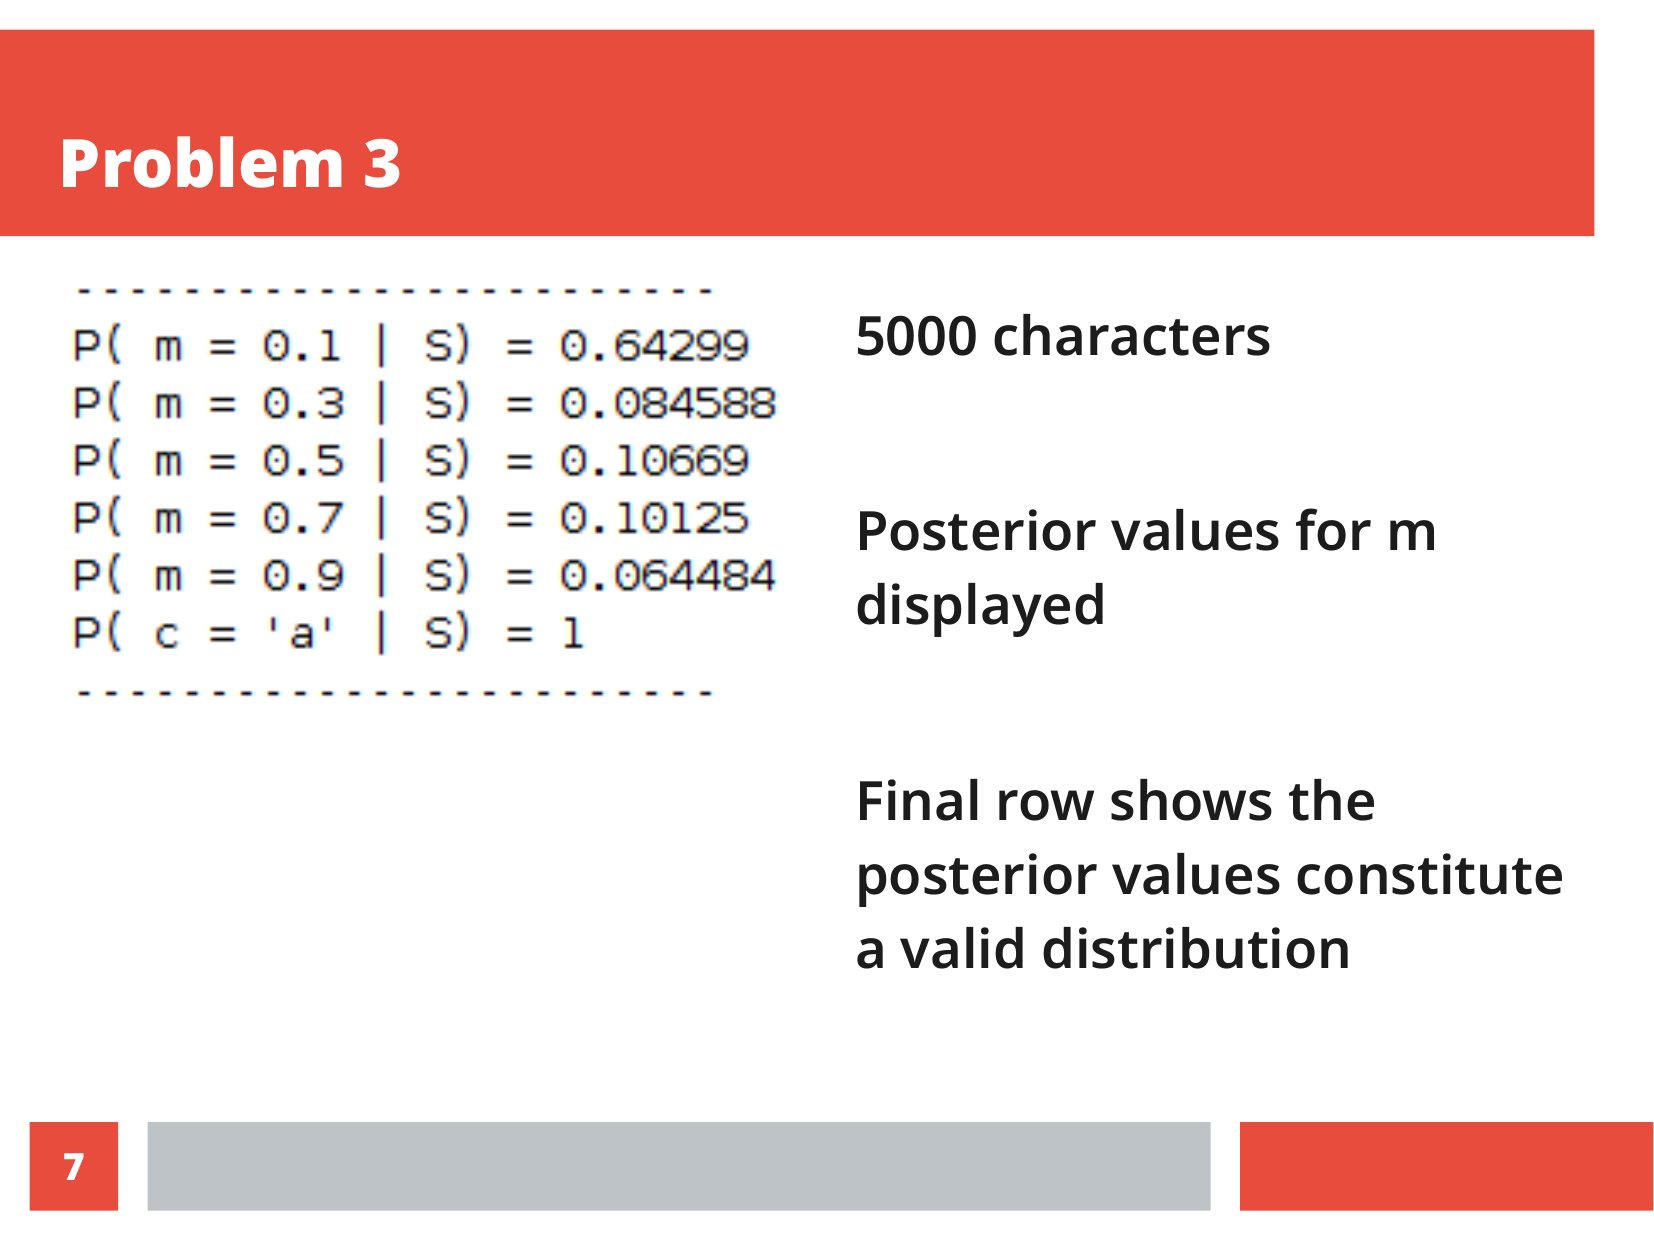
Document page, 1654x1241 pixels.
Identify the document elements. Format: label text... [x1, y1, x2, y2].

picture [60, 284, 813, 721]
title Problem 3 [59, 59, 1595, 207]
list 5000 characters Posterior values for m displayed Final row shows the posterior values constitute a valid distribution [855, 297, 1591, 1066]
